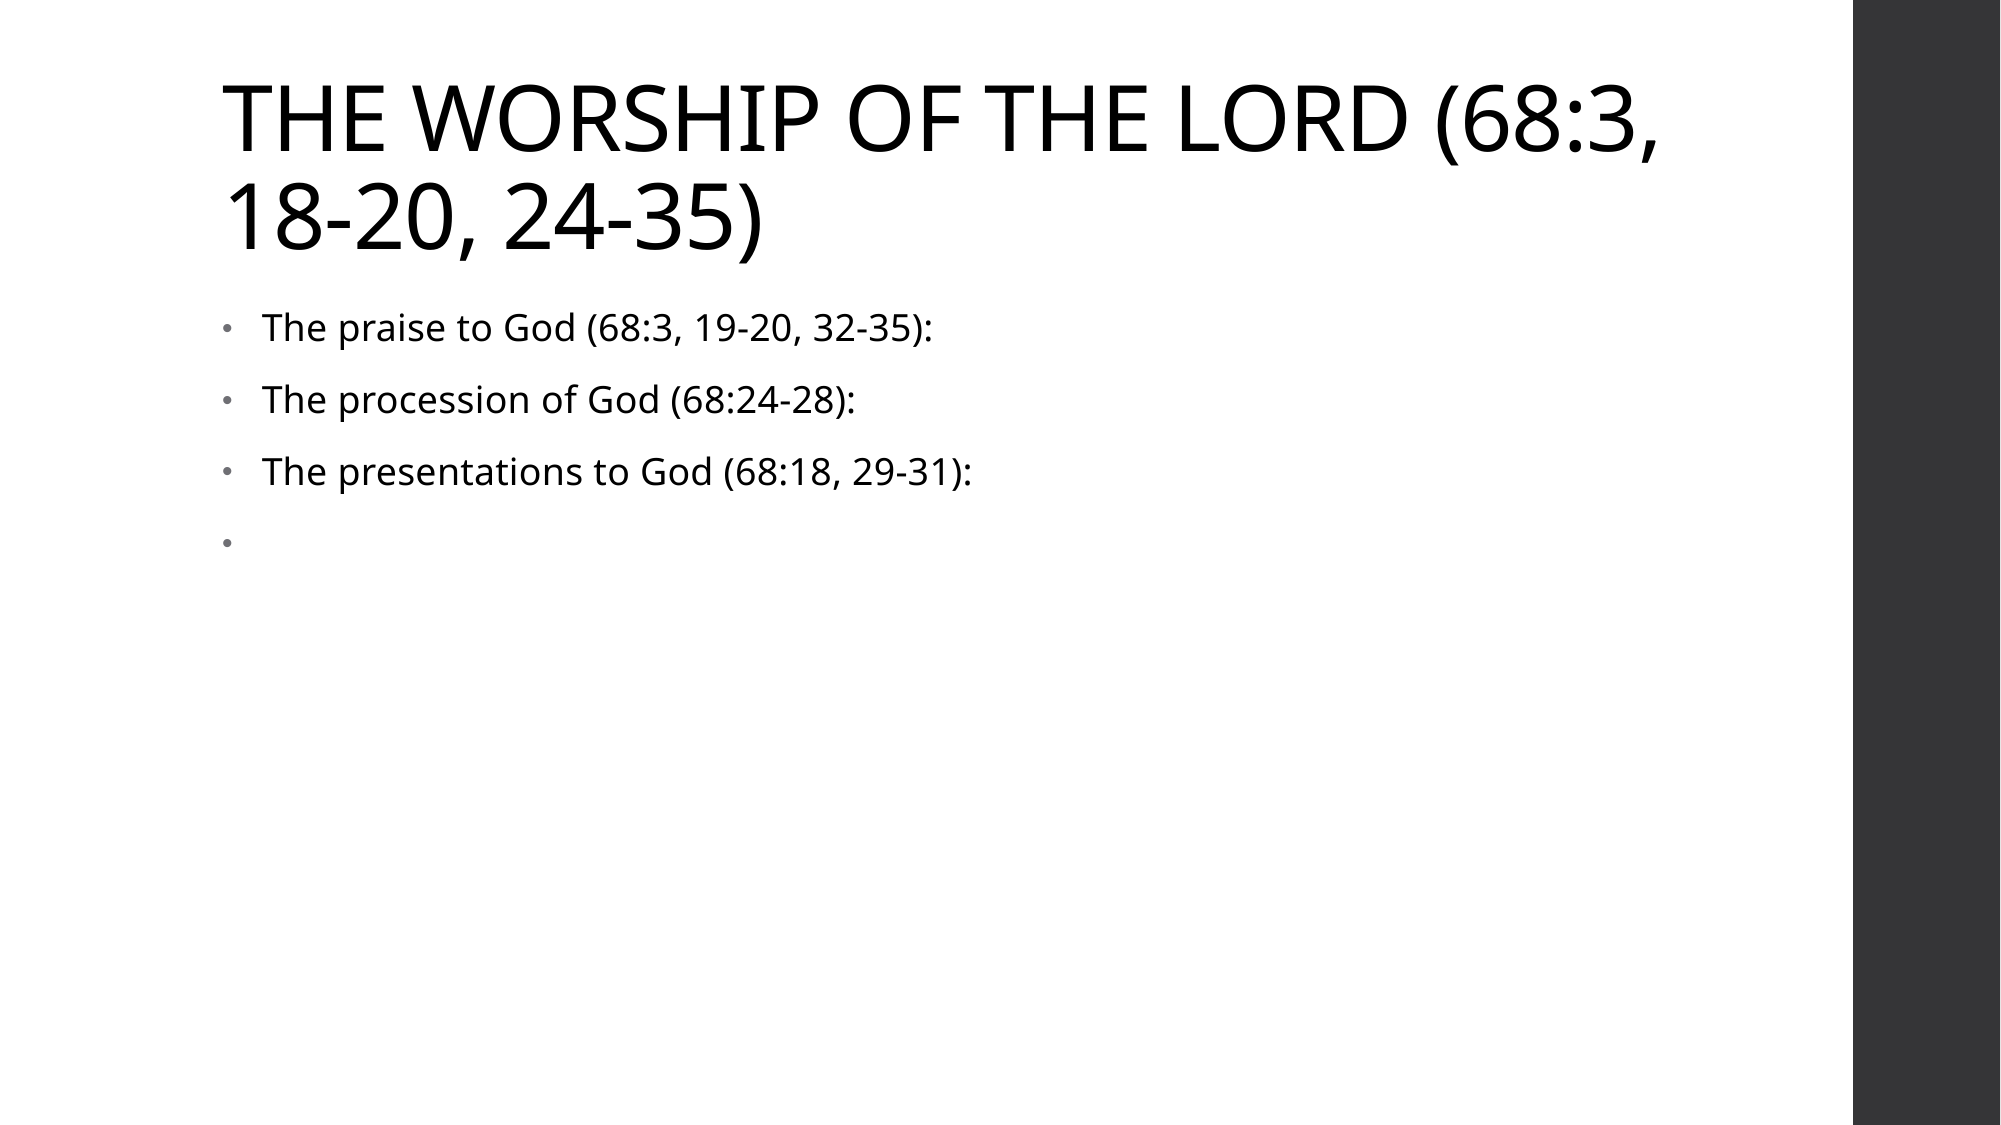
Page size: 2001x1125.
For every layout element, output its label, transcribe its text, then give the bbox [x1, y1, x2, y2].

title THE WORSHIP OF THE LORD (68:3, 18-20, 24-35) [206, 60, 1797, 278]
list The praise to God (68:3, 19-20, 32-35): The procession of God (68:24-28): The presentations to God (68:18, 29-31): [206, 299, 1617, 1014]
